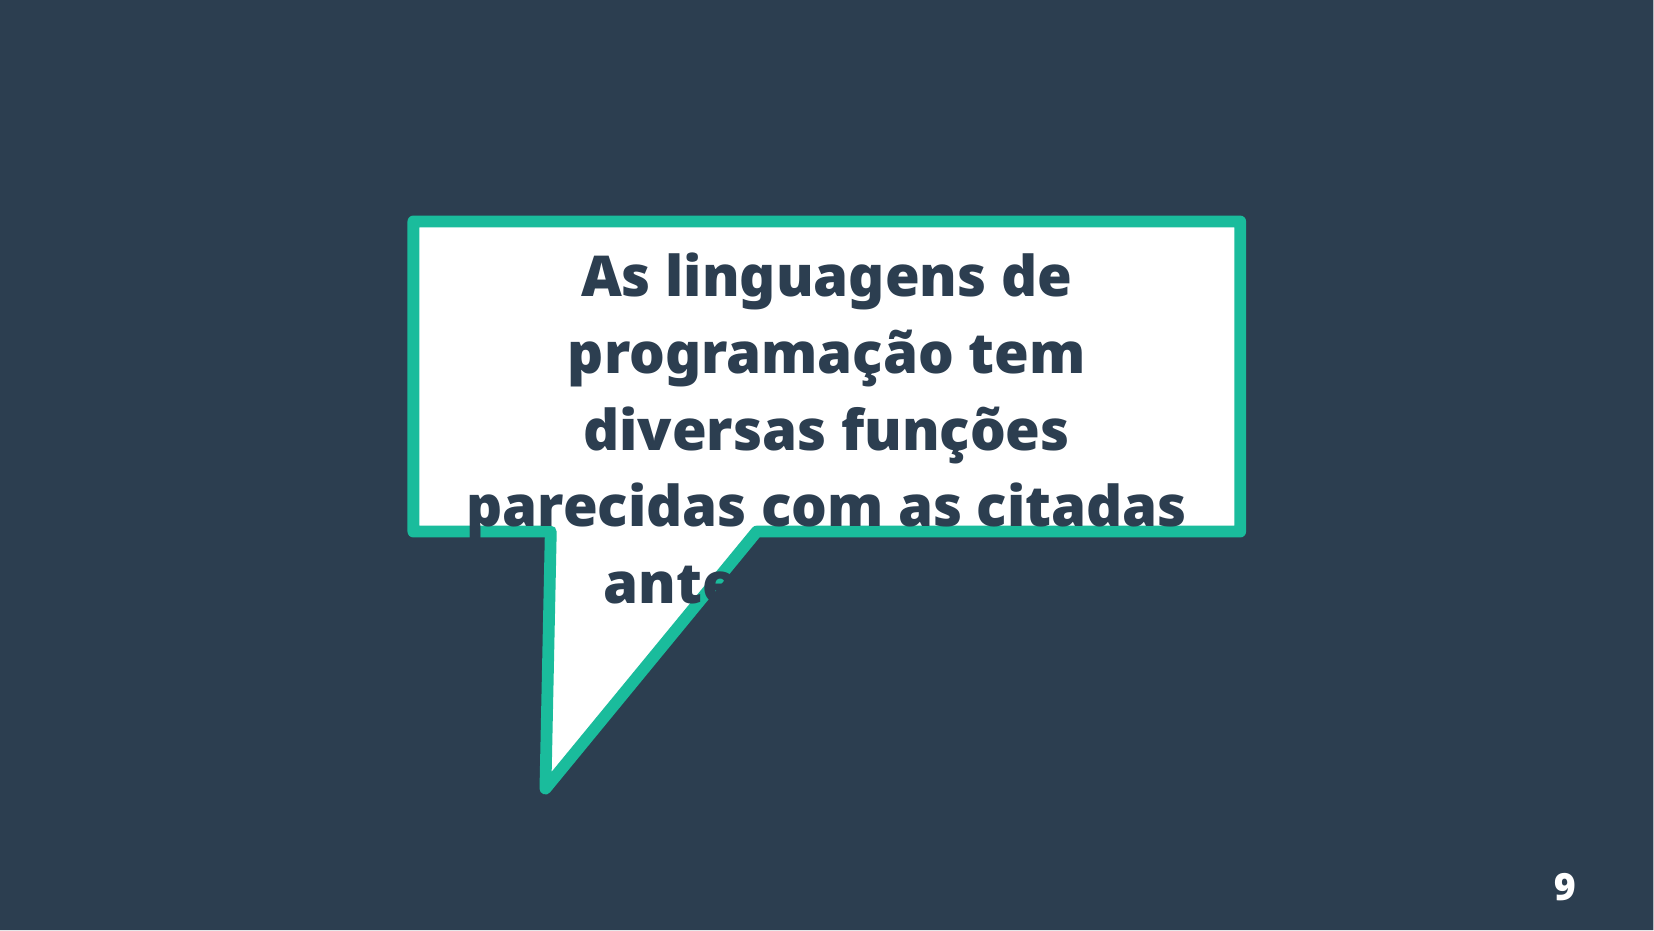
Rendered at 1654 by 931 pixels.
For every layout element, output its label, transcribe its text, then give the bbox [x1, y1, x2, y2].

title As linguagens de programação tem diversas funções parecidas com as citadas anteriormente. [442, 236, 1211, 502]
